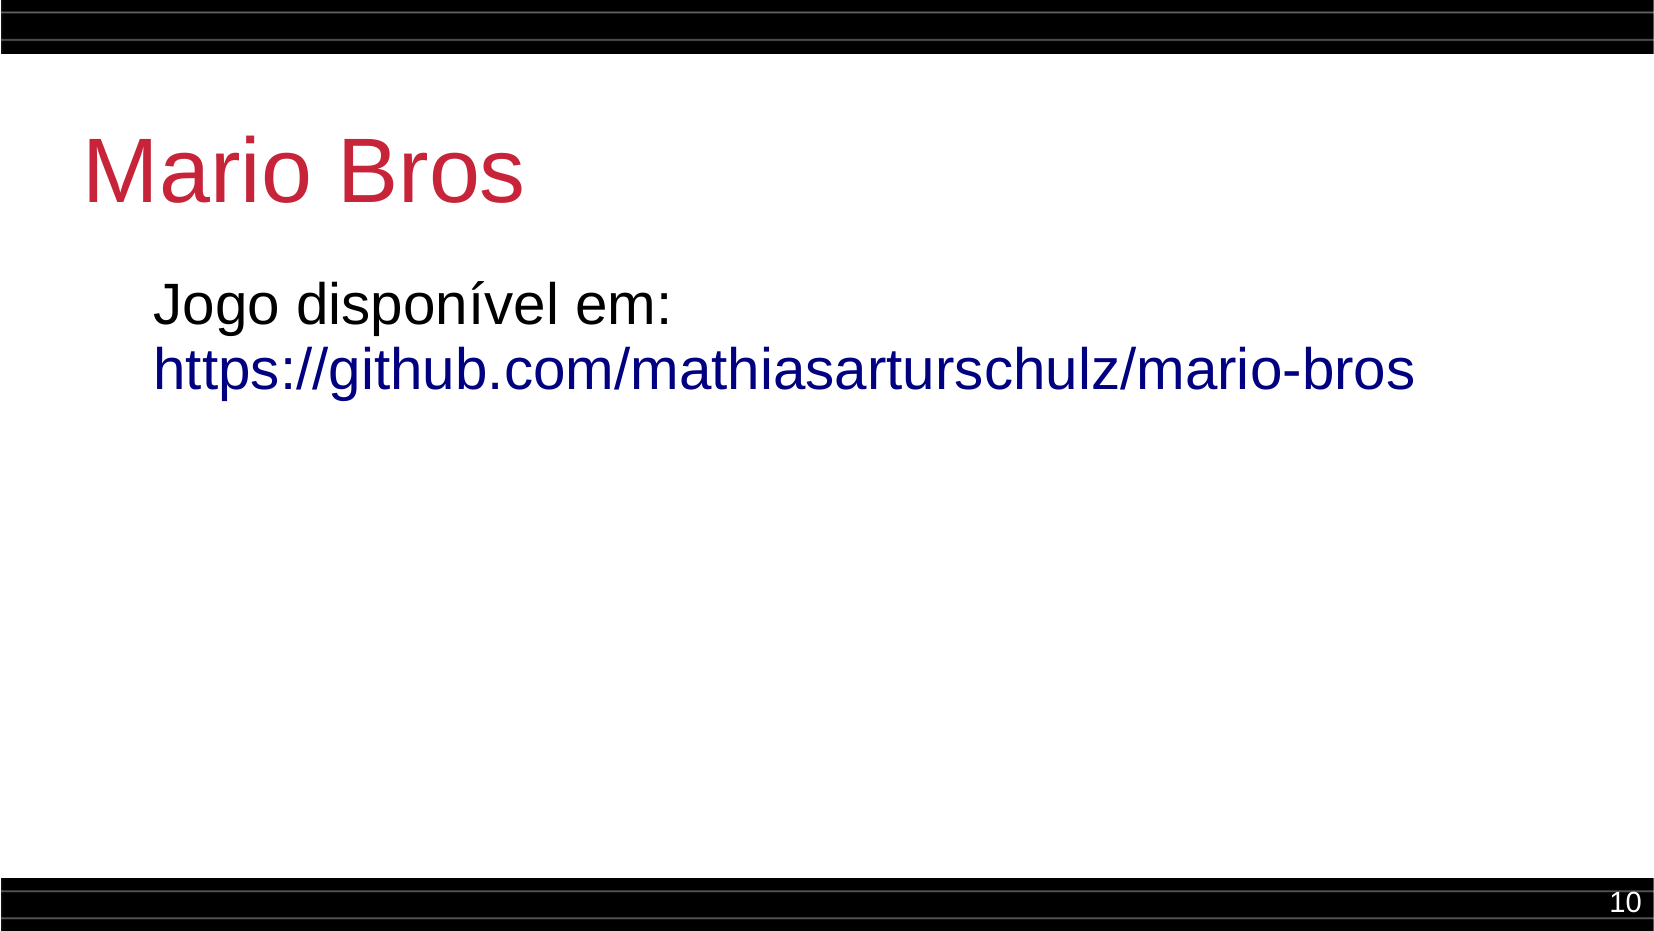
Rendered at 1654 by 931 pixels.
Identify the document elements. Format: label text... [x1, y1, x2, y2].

picture [1, 878, 1654, 931]
list Jogo disponível em: https://github.com/mathiasarturschulz/mario-bros [82, 271, 1571, 851]
picture [1, 0, 1654, 54]
title Mario Bros [82, 92, 1571, 249]
